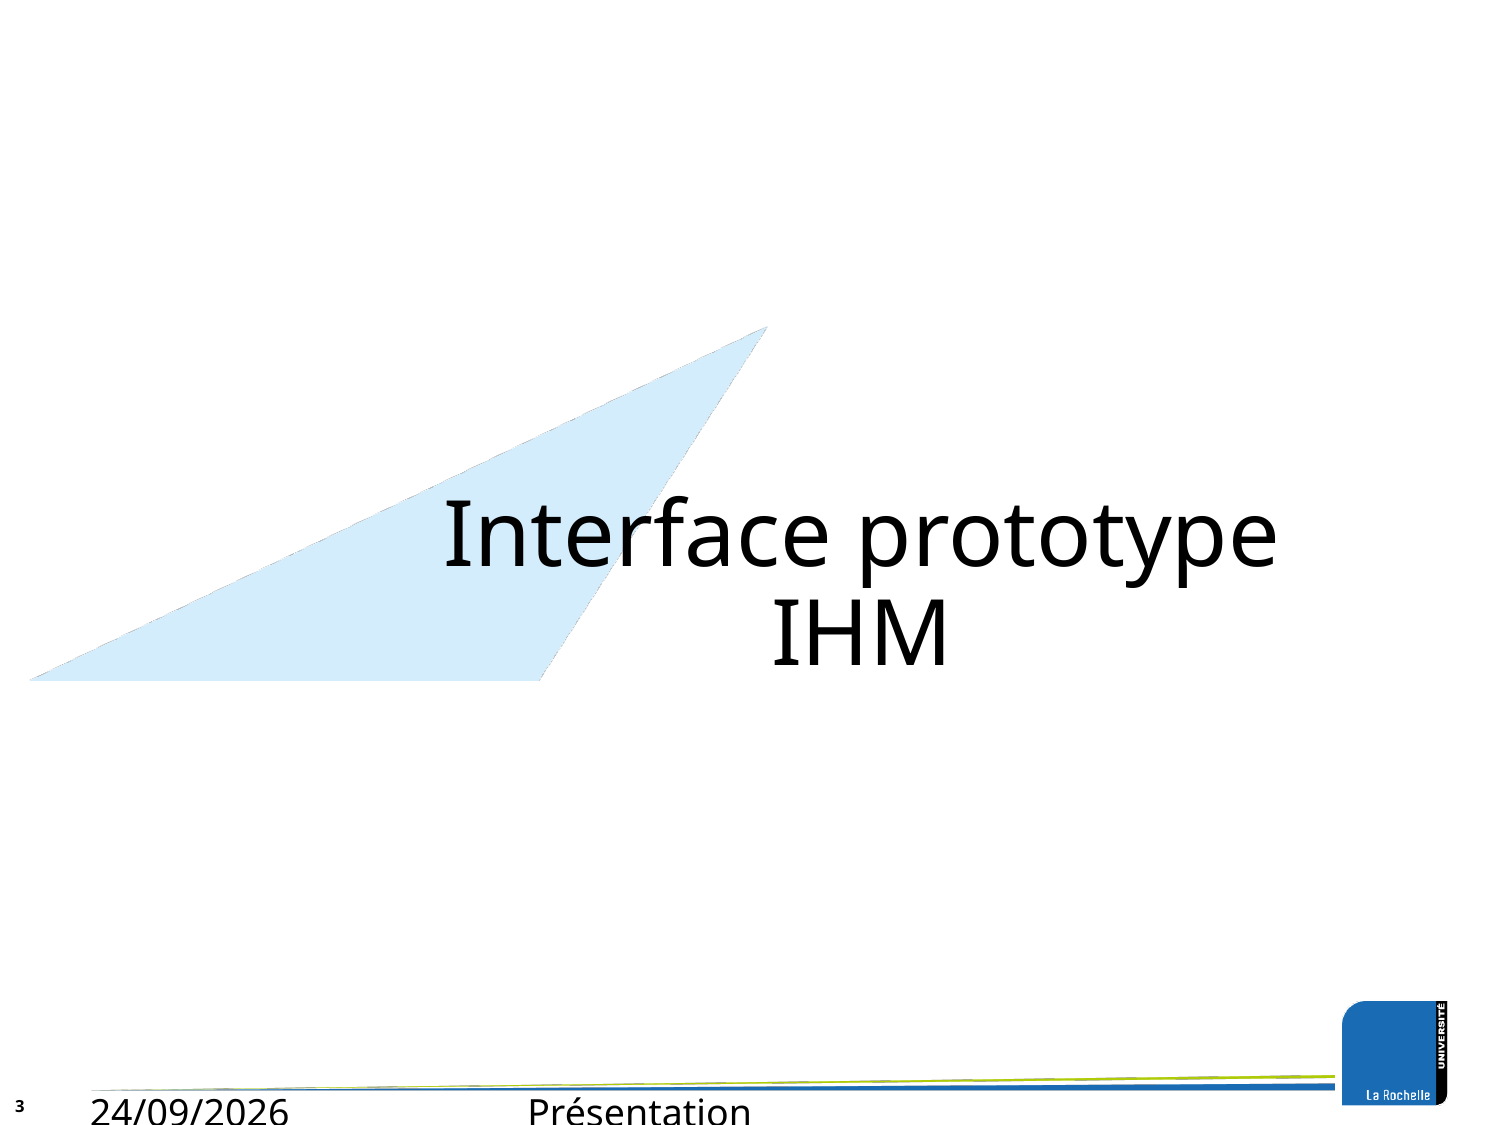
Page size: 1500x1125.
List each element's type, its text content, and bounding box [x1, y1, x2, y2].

text_box 2015/11/6 [75, 1081, 425, 1125]
text_box Présentation [512, 1081, 988, 1125]
title Interface prototype IHM [277, 479, 1447, 721]
